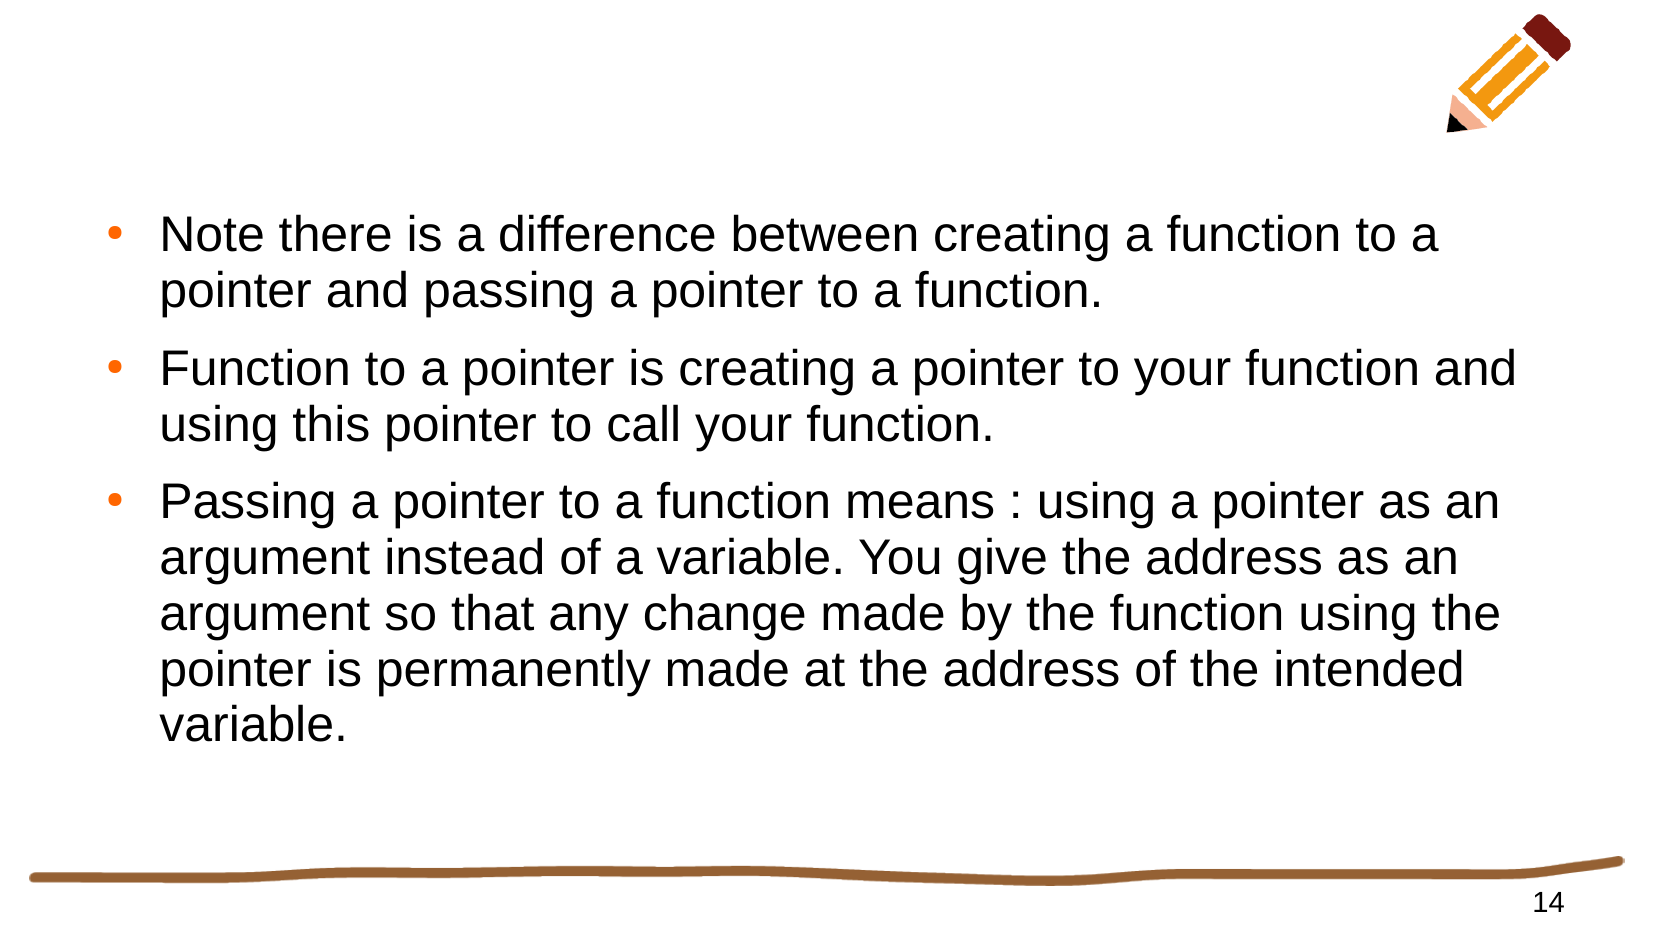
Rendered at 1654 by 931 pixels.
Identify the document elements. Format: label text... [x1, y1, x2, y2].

picture [29, 856, 1625, 886]
list Note there is a difference between creating a function to a pointer and passing a pointer to a function. Function to a pointer is creating a pointer to your function and using this pointer to call your function. Passing a pointer to a function means : using a pointer as an argument instead of a variable. You give the address as an argument so that any change made by the function using the pointer is permanently made at the address of the intended variable. [88, 206, 1538, 857]
picture [1446, 14, 1571, 133]
